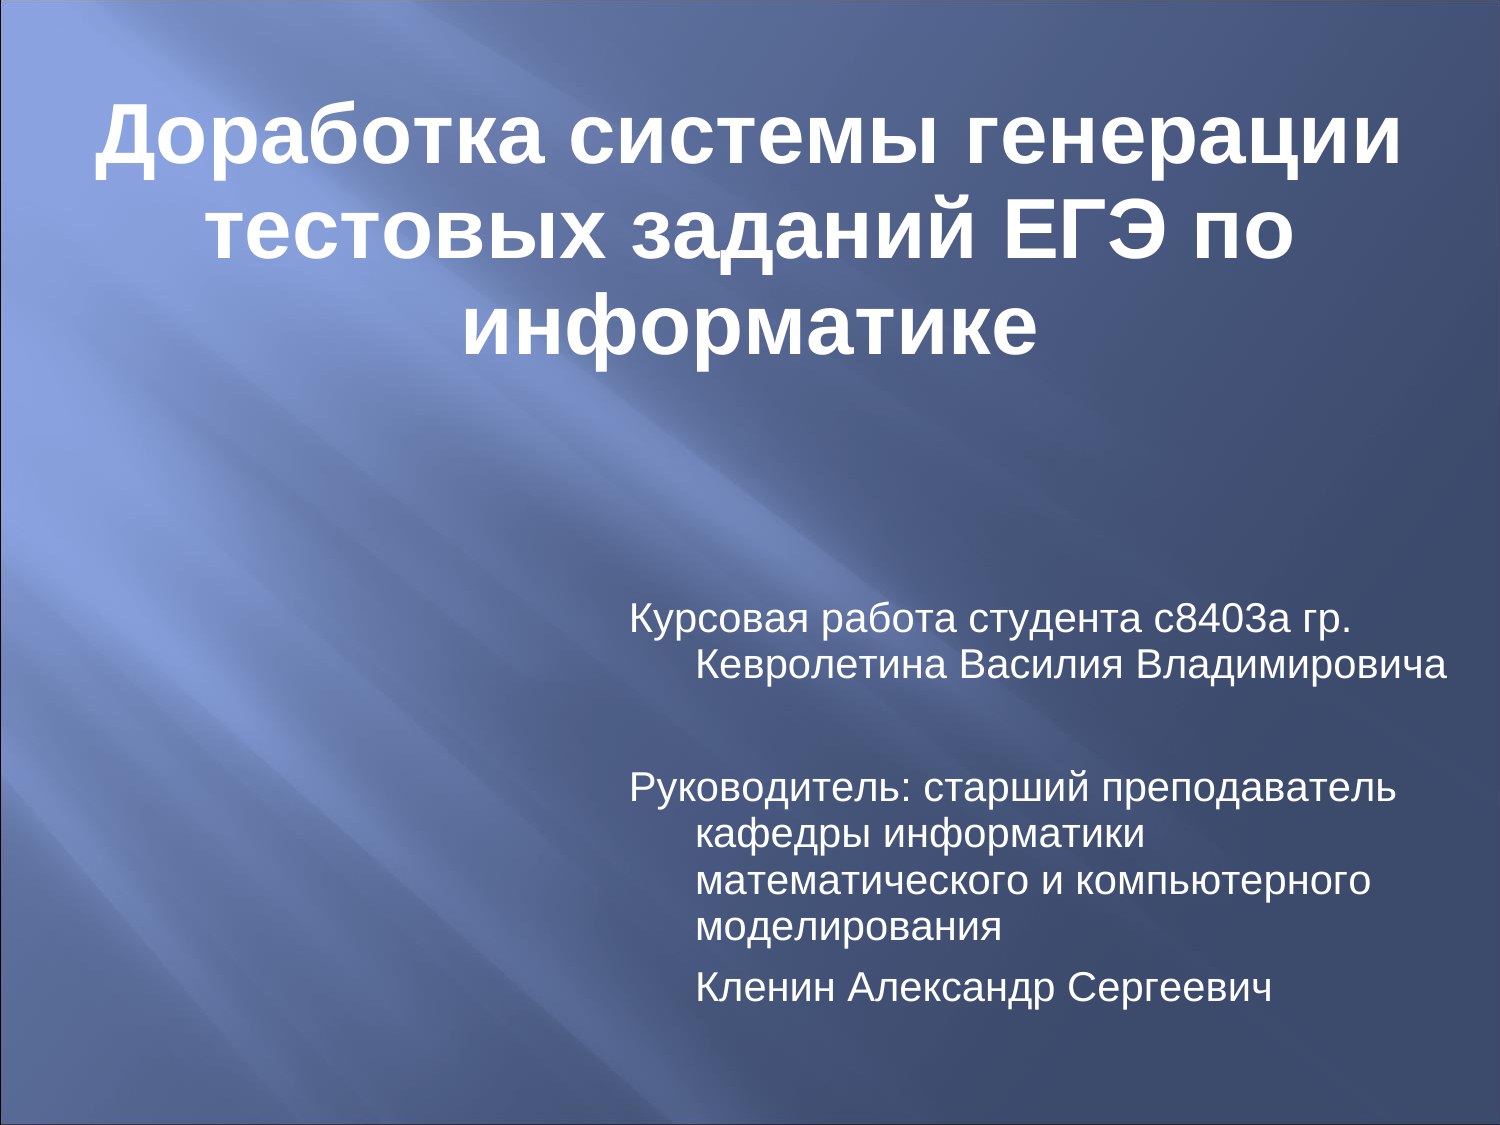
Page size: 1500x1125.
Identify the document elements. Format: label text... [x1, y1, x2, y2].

list Курсовая работа студента c8403a гр. Кевролетина Василия Владимировича Руководитель: старший преподаватель кафедры информатики математического и компьютерного моделирования Кленин Александр Сергеевич [590, 584, 1477, 1057]
title Доработка системы генерации тестовых заданий ЕГЭ по информатике [75, 73, 1426, 381]
picture [0, 0, 1500, 1125]
